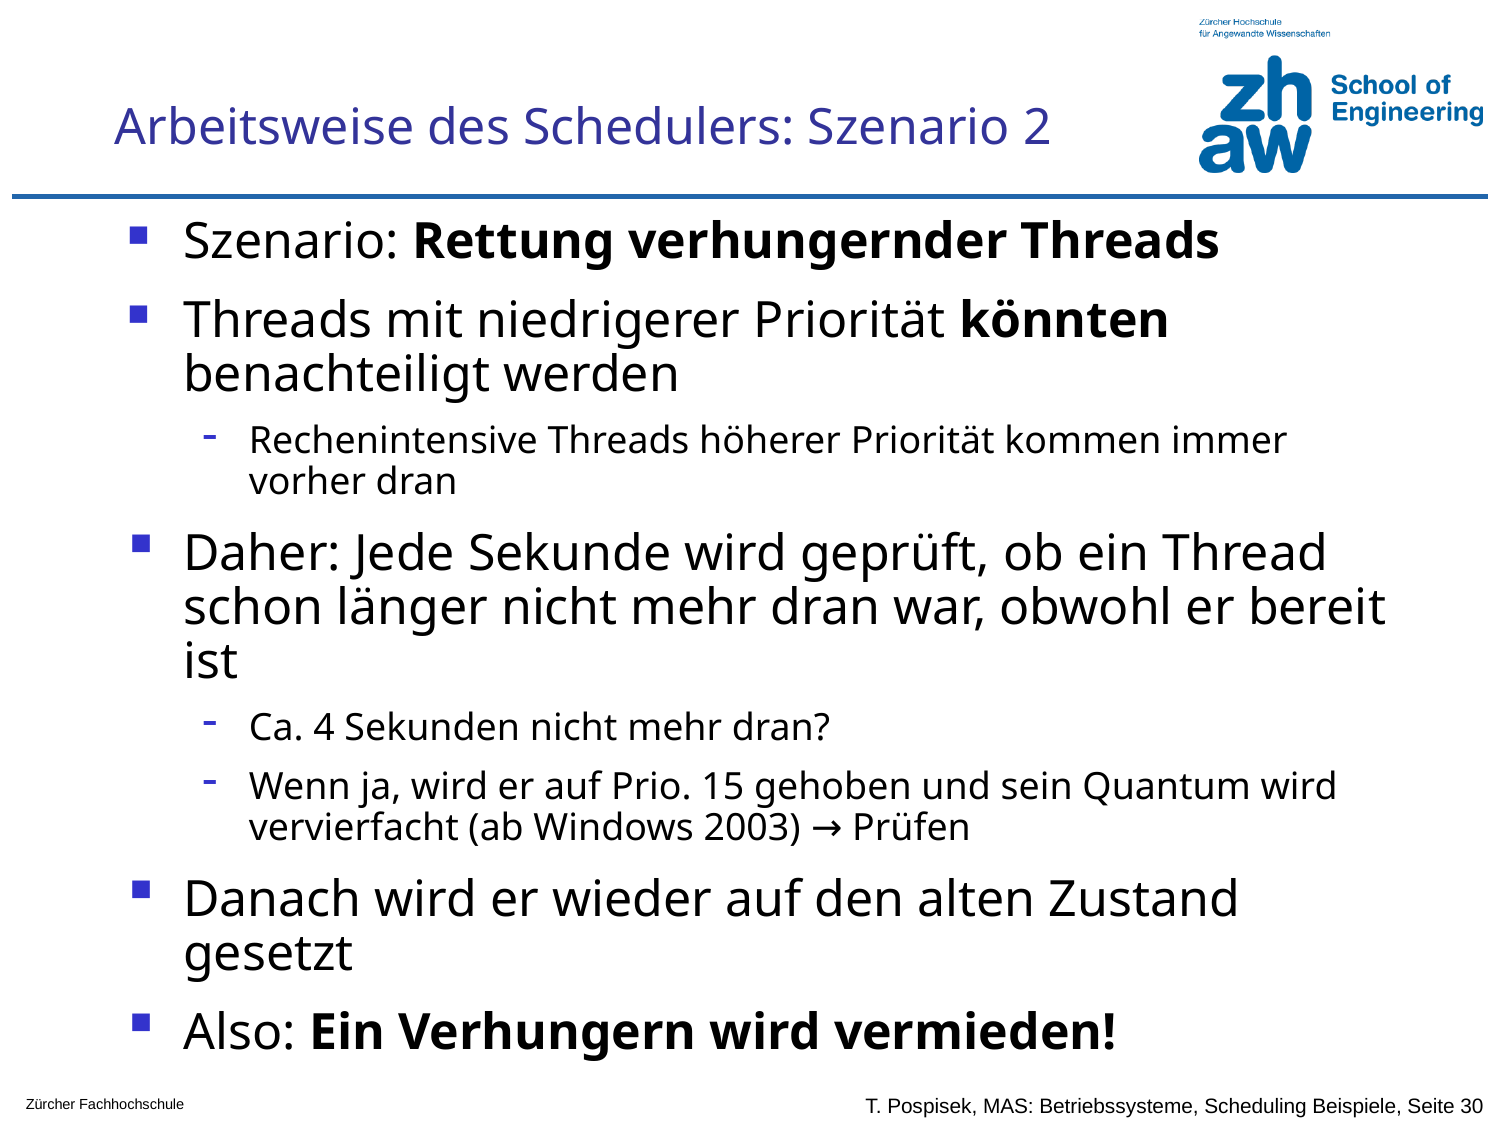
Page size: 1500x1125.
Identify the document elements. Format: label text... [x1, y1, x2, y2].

picture [1199, 19, 1483, 173]
list Szenario: Rettung verhungernder Threads Threads mit niedrigerer Priorität könnten benachteiligt werden Rechenintensive Threads höherer Priorität kommen immer vorher dran Daher: Jede Sekunde wird geprüft, ob ein Thread schon länger nicht mehr dran war, obwohl er bereit ist Ca. 4 Sekunden nicht mehr dran? Wenn ja, wird er auf Prio. 15 gehoben und sein Quantum wird vervierfacht (ab Windows 2003) → Prüfen Danach wird er wieder auf den alten Zustand gesetzt Also: Ein Verhungern wird vermieden! [112, 208, 1425, 1008]
title Arbeitsweise des Schedulers: Szenario 2 [99, 50, 1379, 163]
